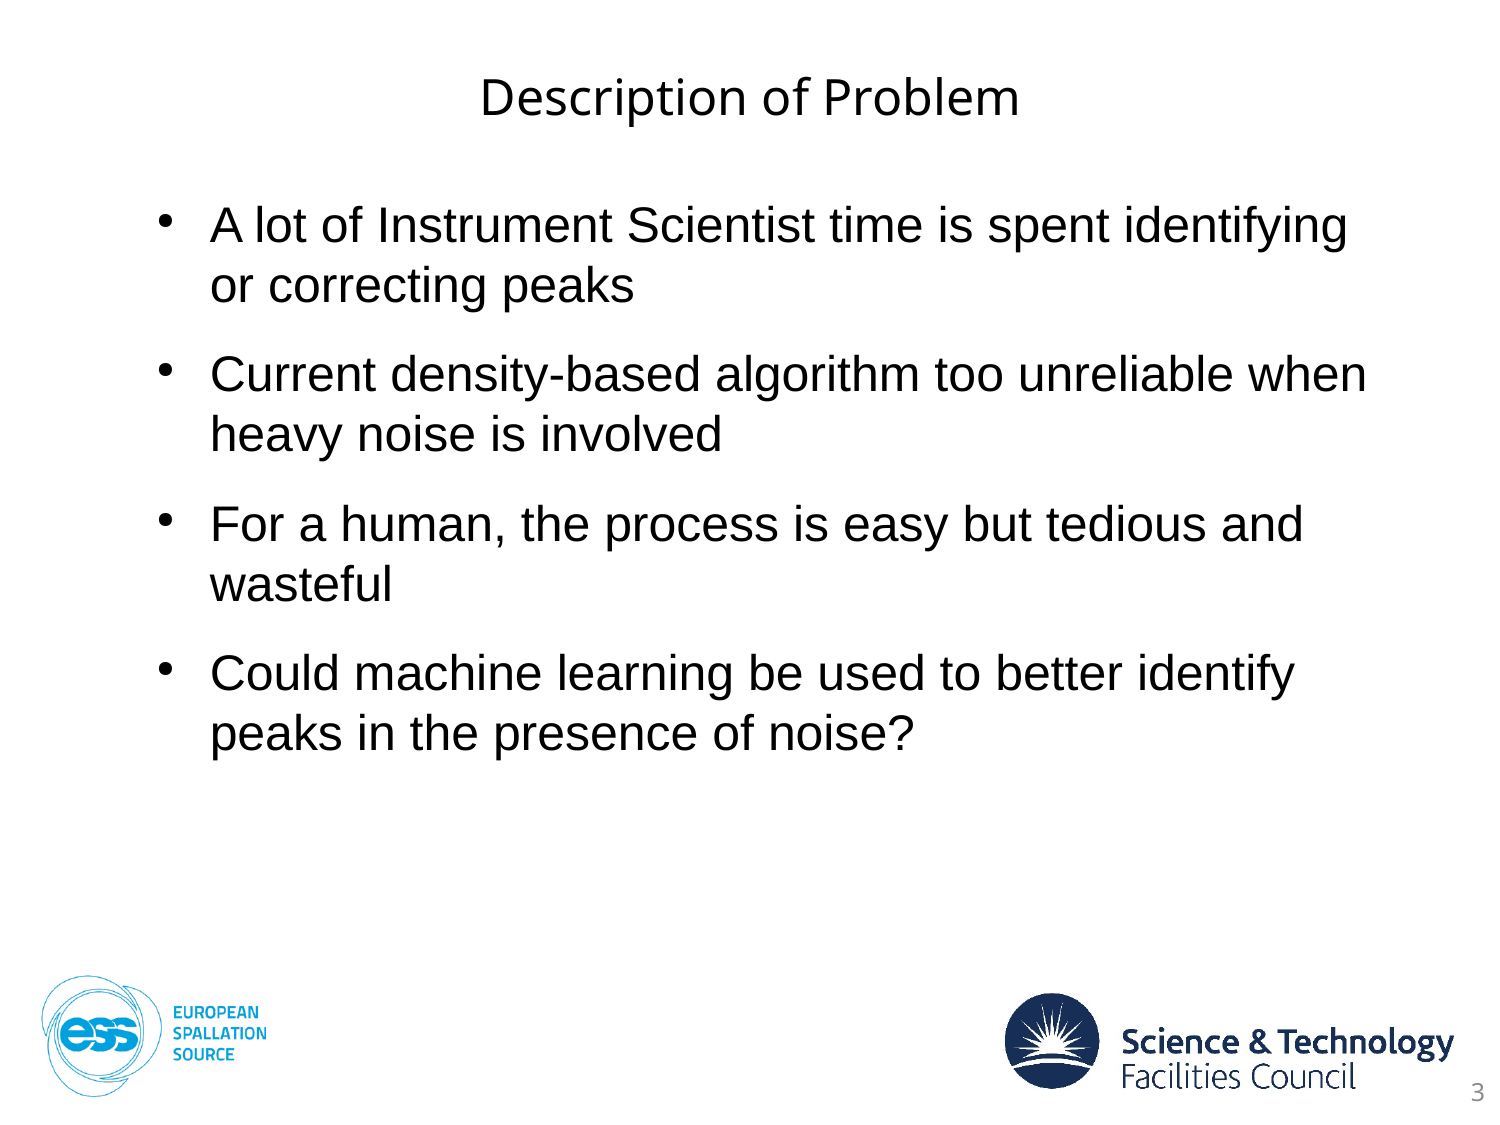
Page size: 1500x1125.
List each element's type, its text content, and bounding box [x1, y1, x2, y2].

title Description of Problem [0, 30, 1500, 161]
slide_number <number> [1387, 1064, 1500, 1124]
picture [1003, 991, 1454, 1090]
list A lot of Instrument Scientist time is spent identifying or correcting peaks Current density-based algorithm too unreliable when heavy noise is involved For a human, the process is easy but tedious and wasteful Could machine learning be used to better identify peaks in the presence of noise? [123, 184, 1400, 905]
picture [41, 975, 266, 1097]
